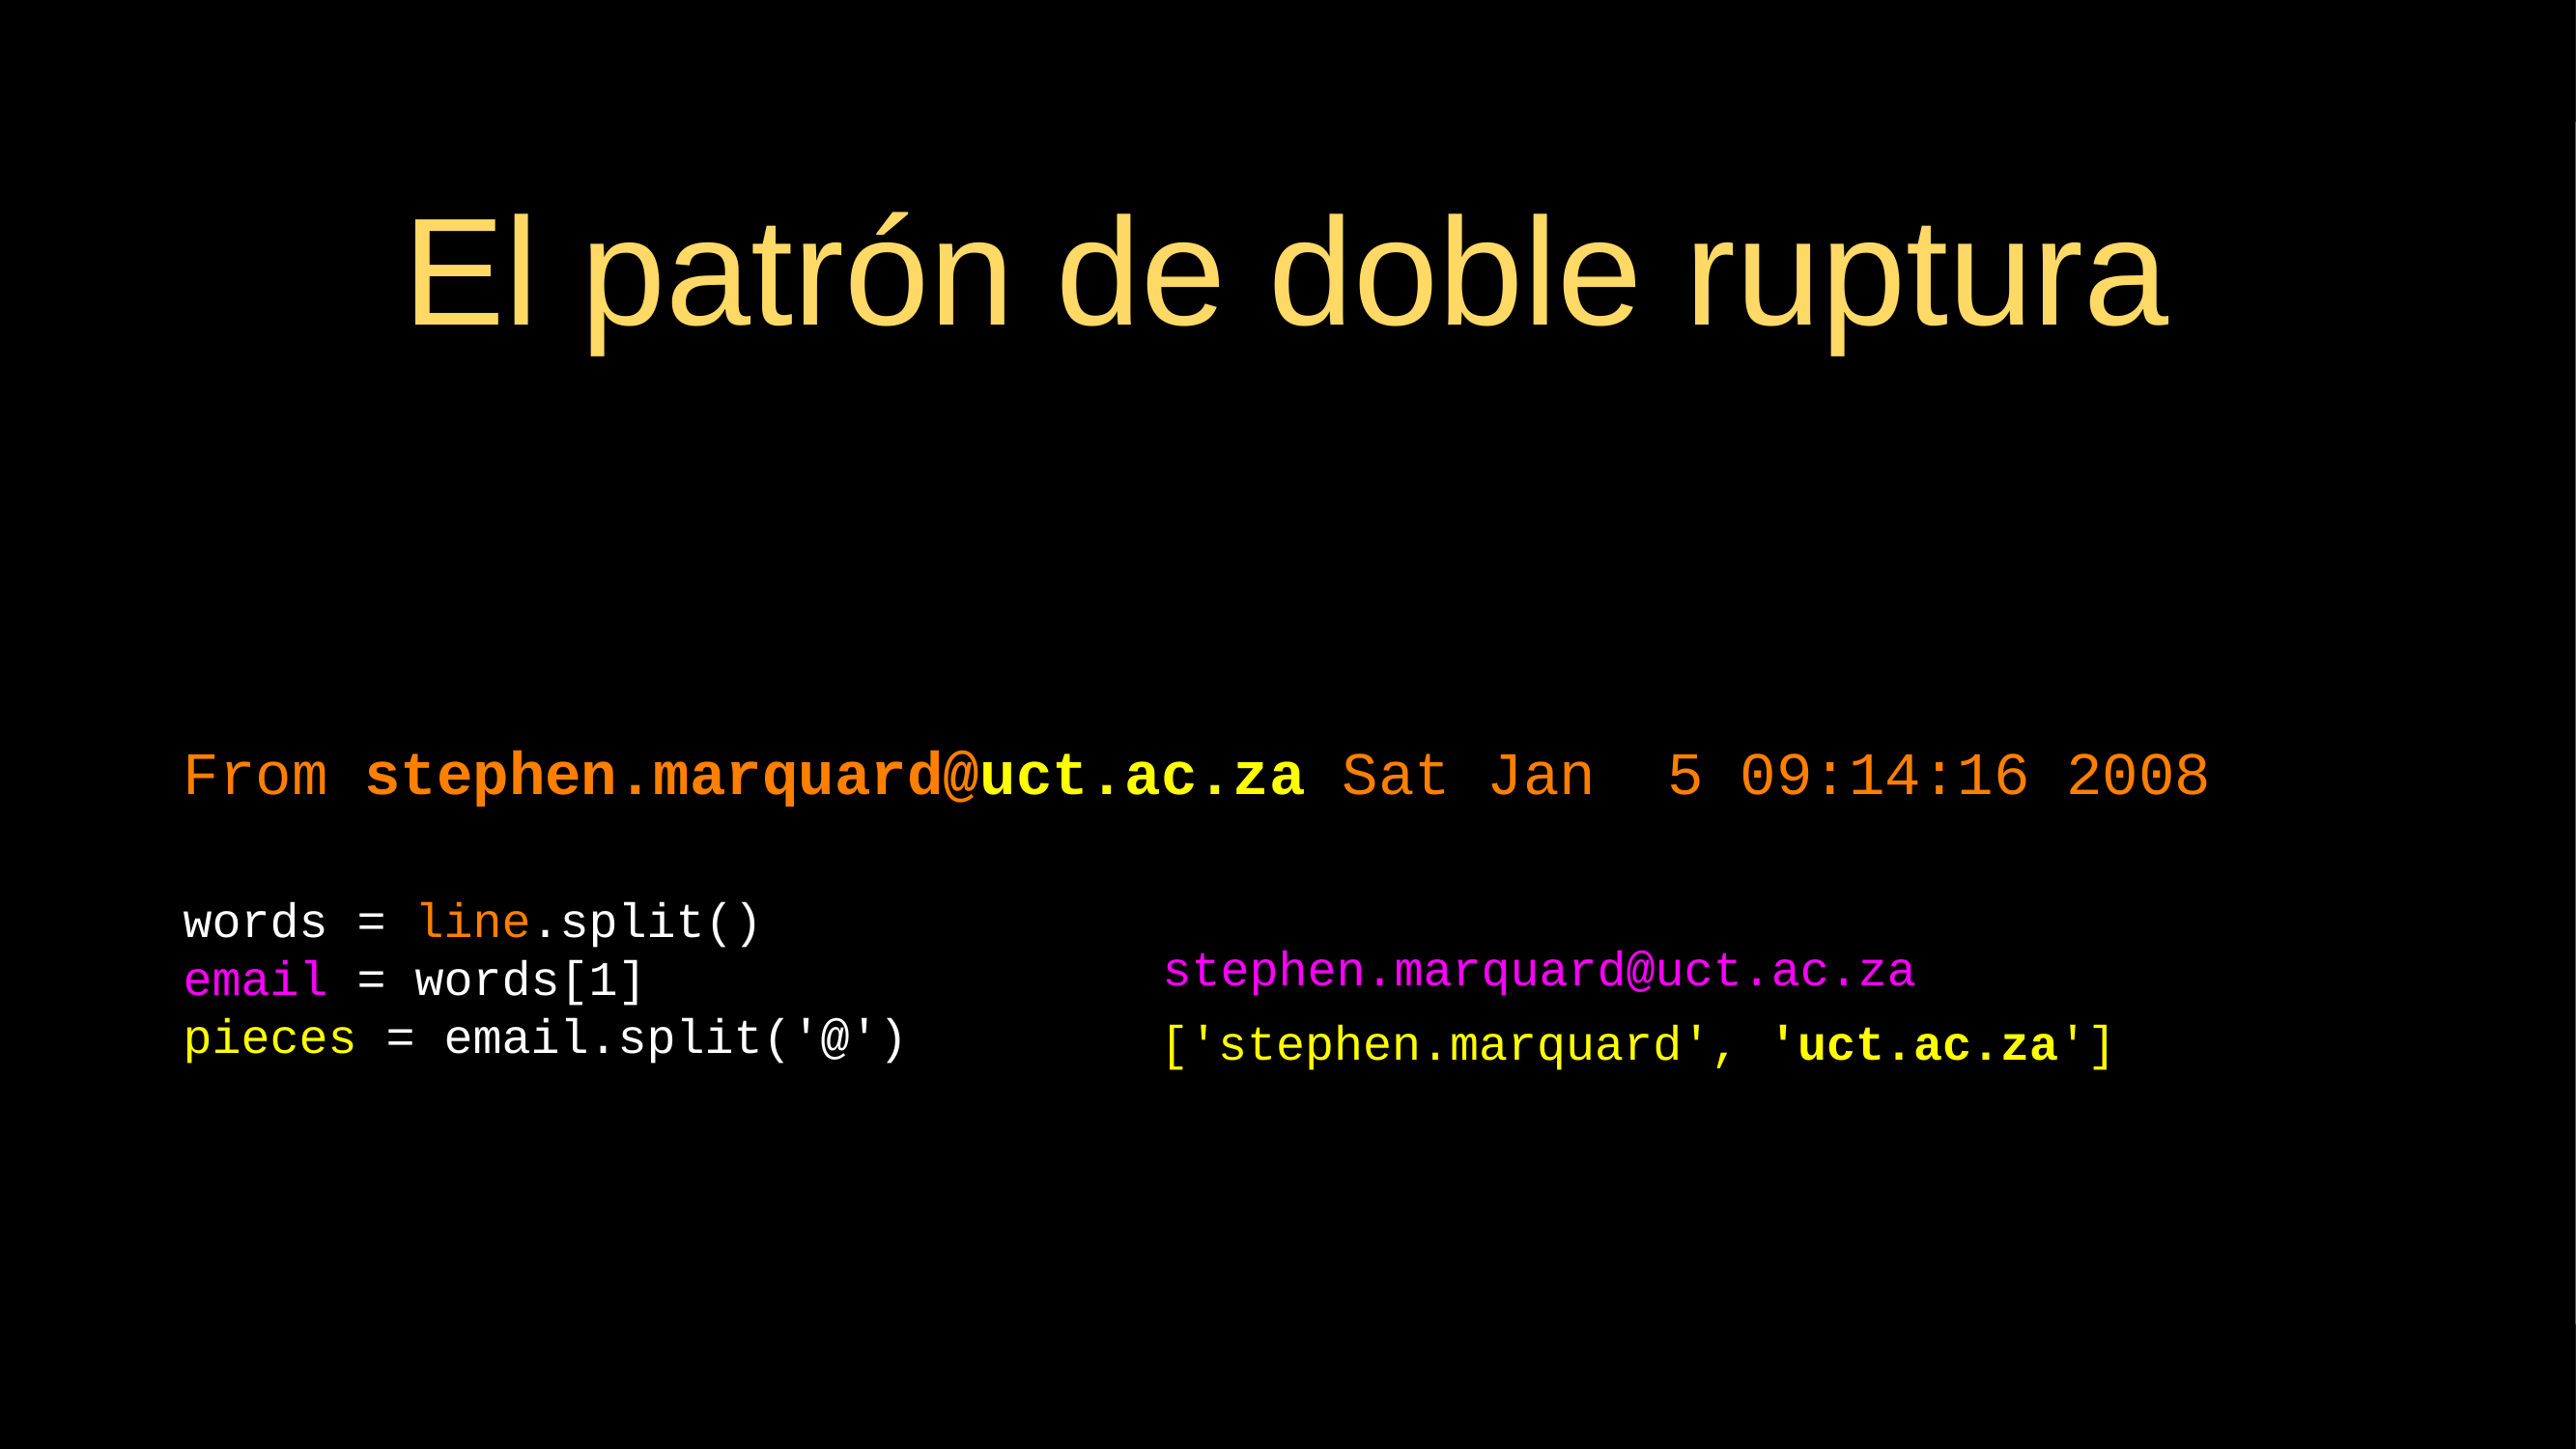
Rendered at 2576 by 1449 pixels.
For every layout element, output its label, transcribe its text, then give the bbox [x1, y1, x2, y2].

title El patrón de doble ruptura [183, 125, 2391, 403]
text_box stephen.marquard@uct.ac.za [1162, 912, 2204, 1020]
text_box ['stephen.marquard', 'uct.ac.za'] [1163, 1002, 2267, 1079]
text_box From stephen.marquard@uct.ac.za Sat Jan 5 09:14:16 2008 [183, 717, 2298, 824]
text_box words = line.split() email = words[1] pieces = email.split('@') print pieces[1] [183, 862, 1163, 1162]
